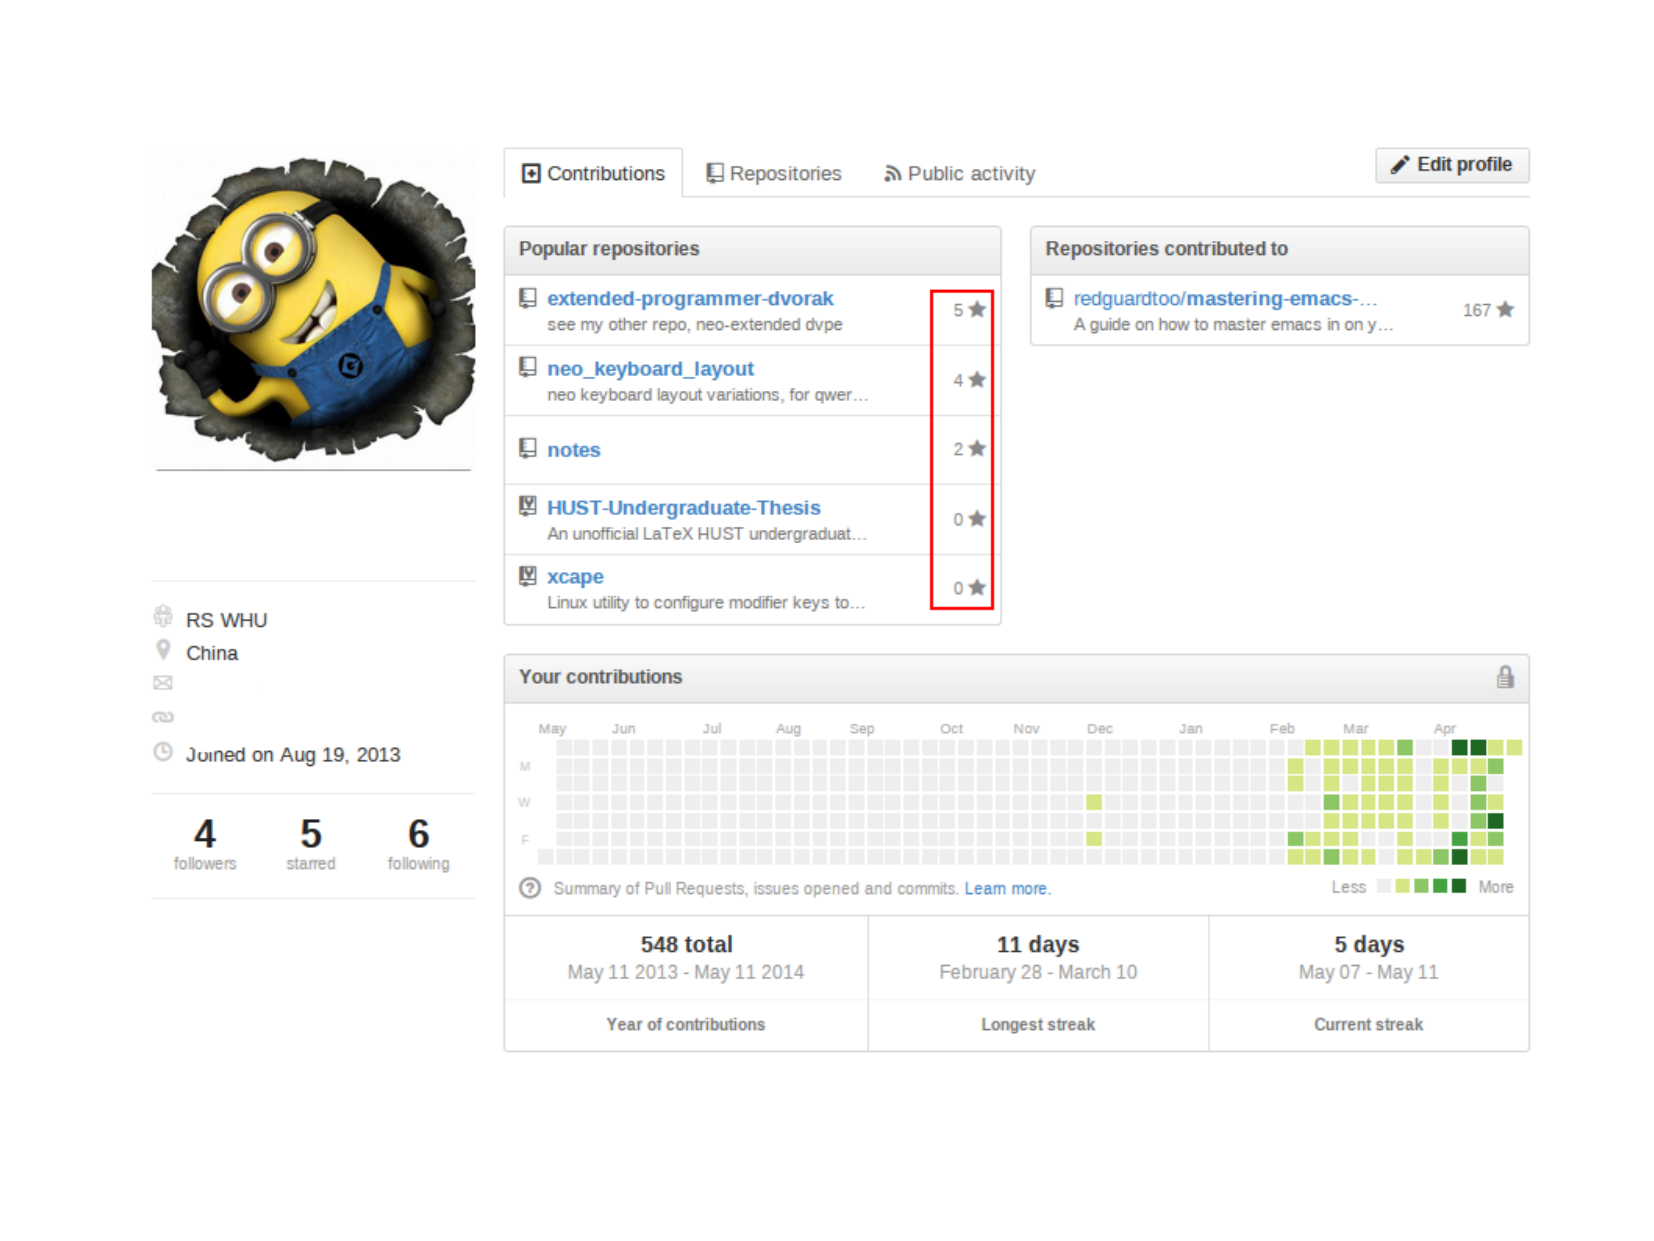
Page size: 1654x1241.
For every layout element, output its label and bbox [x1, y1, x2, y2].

picture [135, 129, 1535, 1066]
